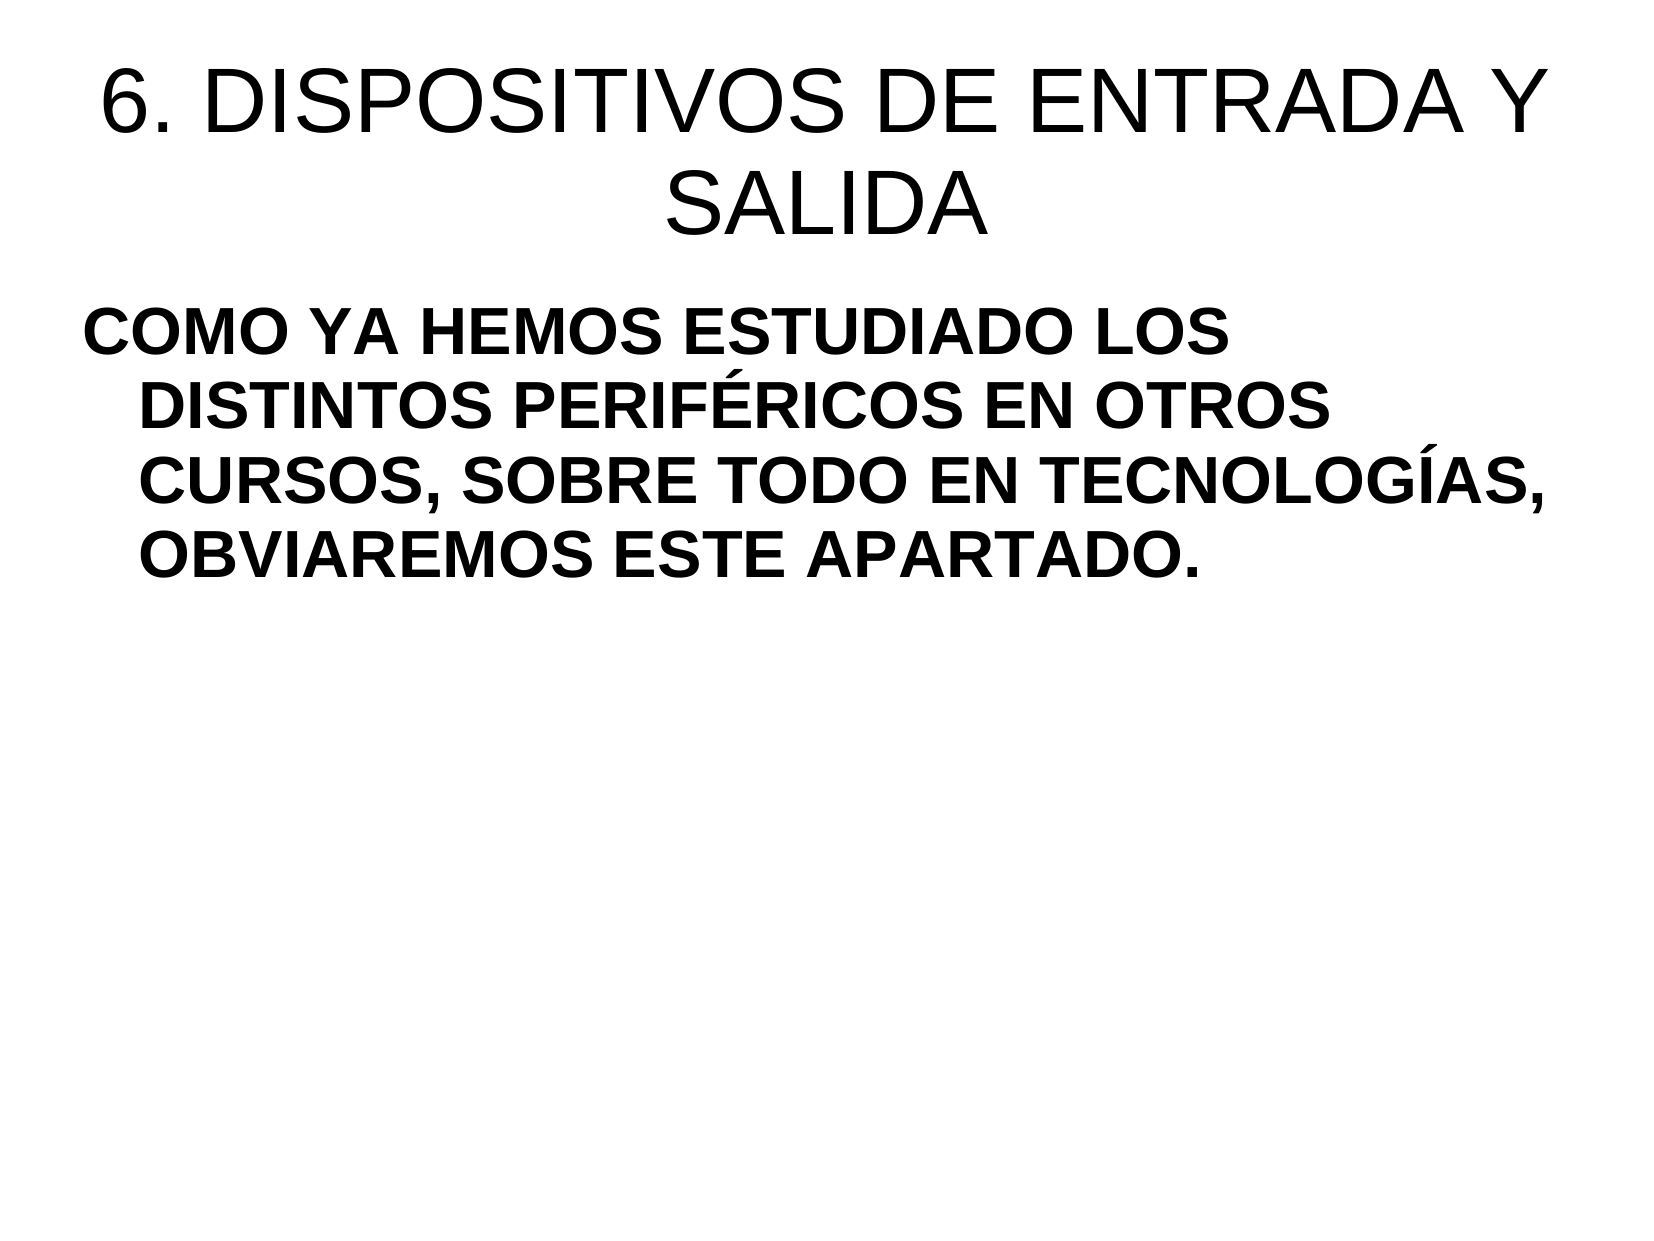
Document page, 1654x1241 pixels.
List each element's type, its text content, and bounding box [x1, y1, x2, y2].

title 6. DISPOSITIVOS DE ENTRADA Y SALIDA [82, 49, 1571, 257]
list COMO YA HEMOS ESTUDIADO LOS DISTINTOS PERIFÉRICOS EN OTROS CURSOS, SOBRE TODO EN TECNOLOGÍAS, OBVIAREMOS ESTE APARTADO. [82, 290, 1571, 1109]
